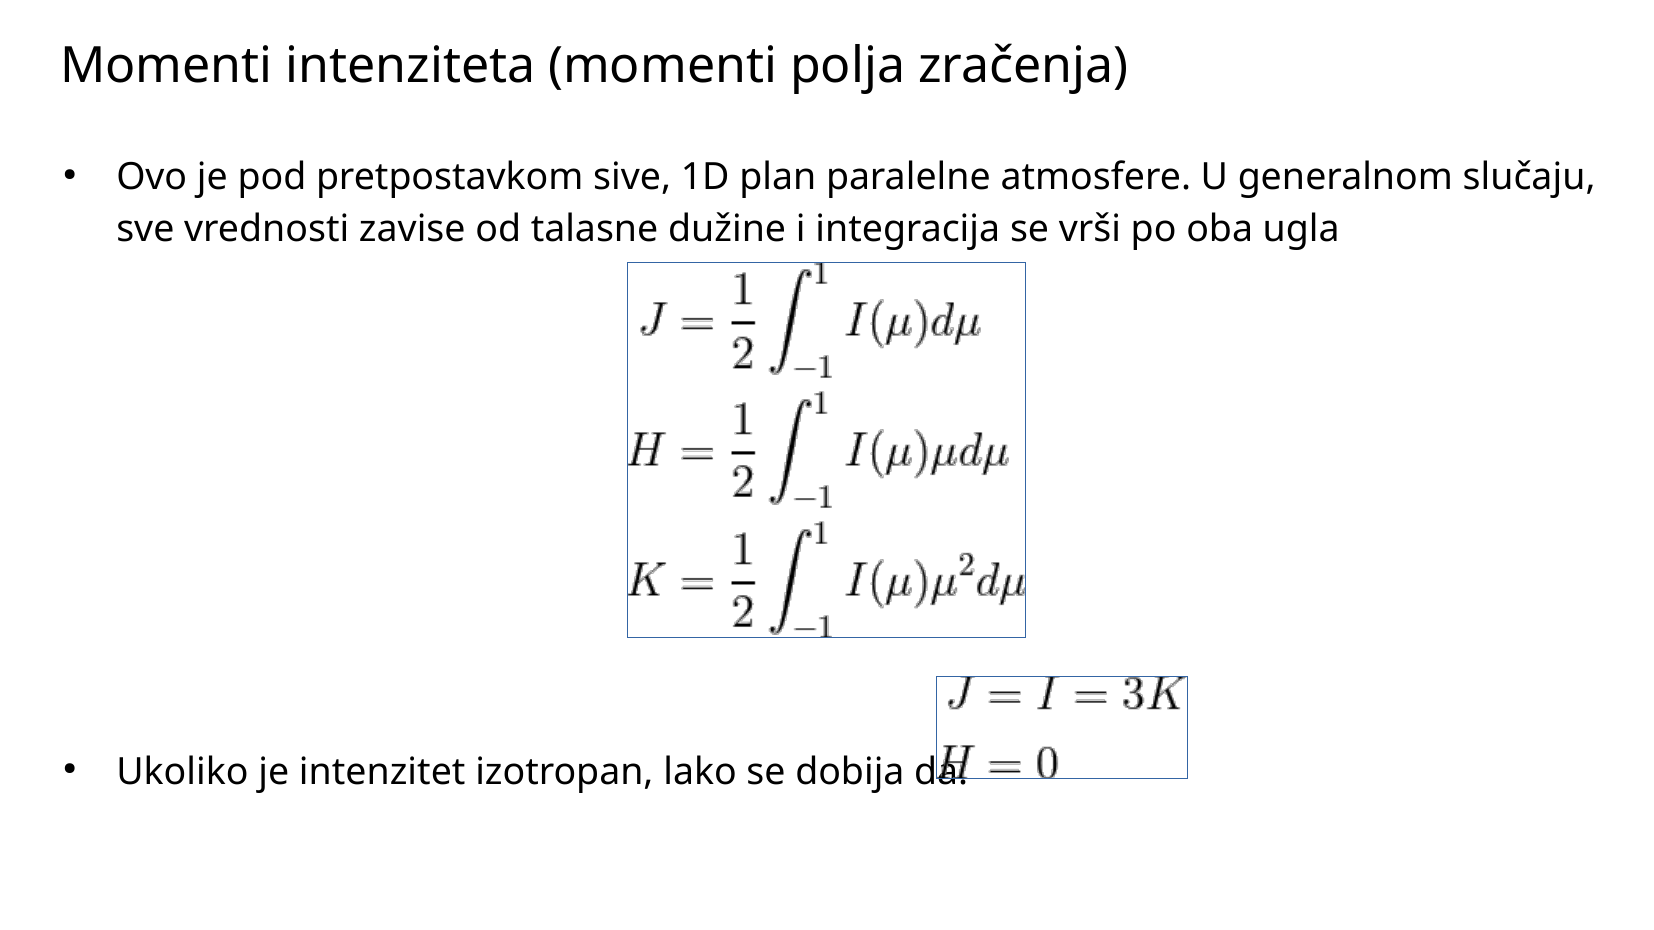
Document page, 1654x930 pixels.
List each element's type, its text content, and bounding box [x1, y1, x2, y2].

list Ovo je pod pretpostavkom sive, 1D plan paralelne atmosfere. U generalnom slučaju, sve vrednosti zavise od talasne dužine i integracija se vrši po oba ugla Ukoliko je intenzitet izotropan, lako se dobija da: [45, 149, 1635, 880]
title Momenti intenziteta (momenti polja zračenja) [59, 13, 1648, 113]
picture [627, 262, 1026, 638]
picture [936, 676, 1188, 779]
